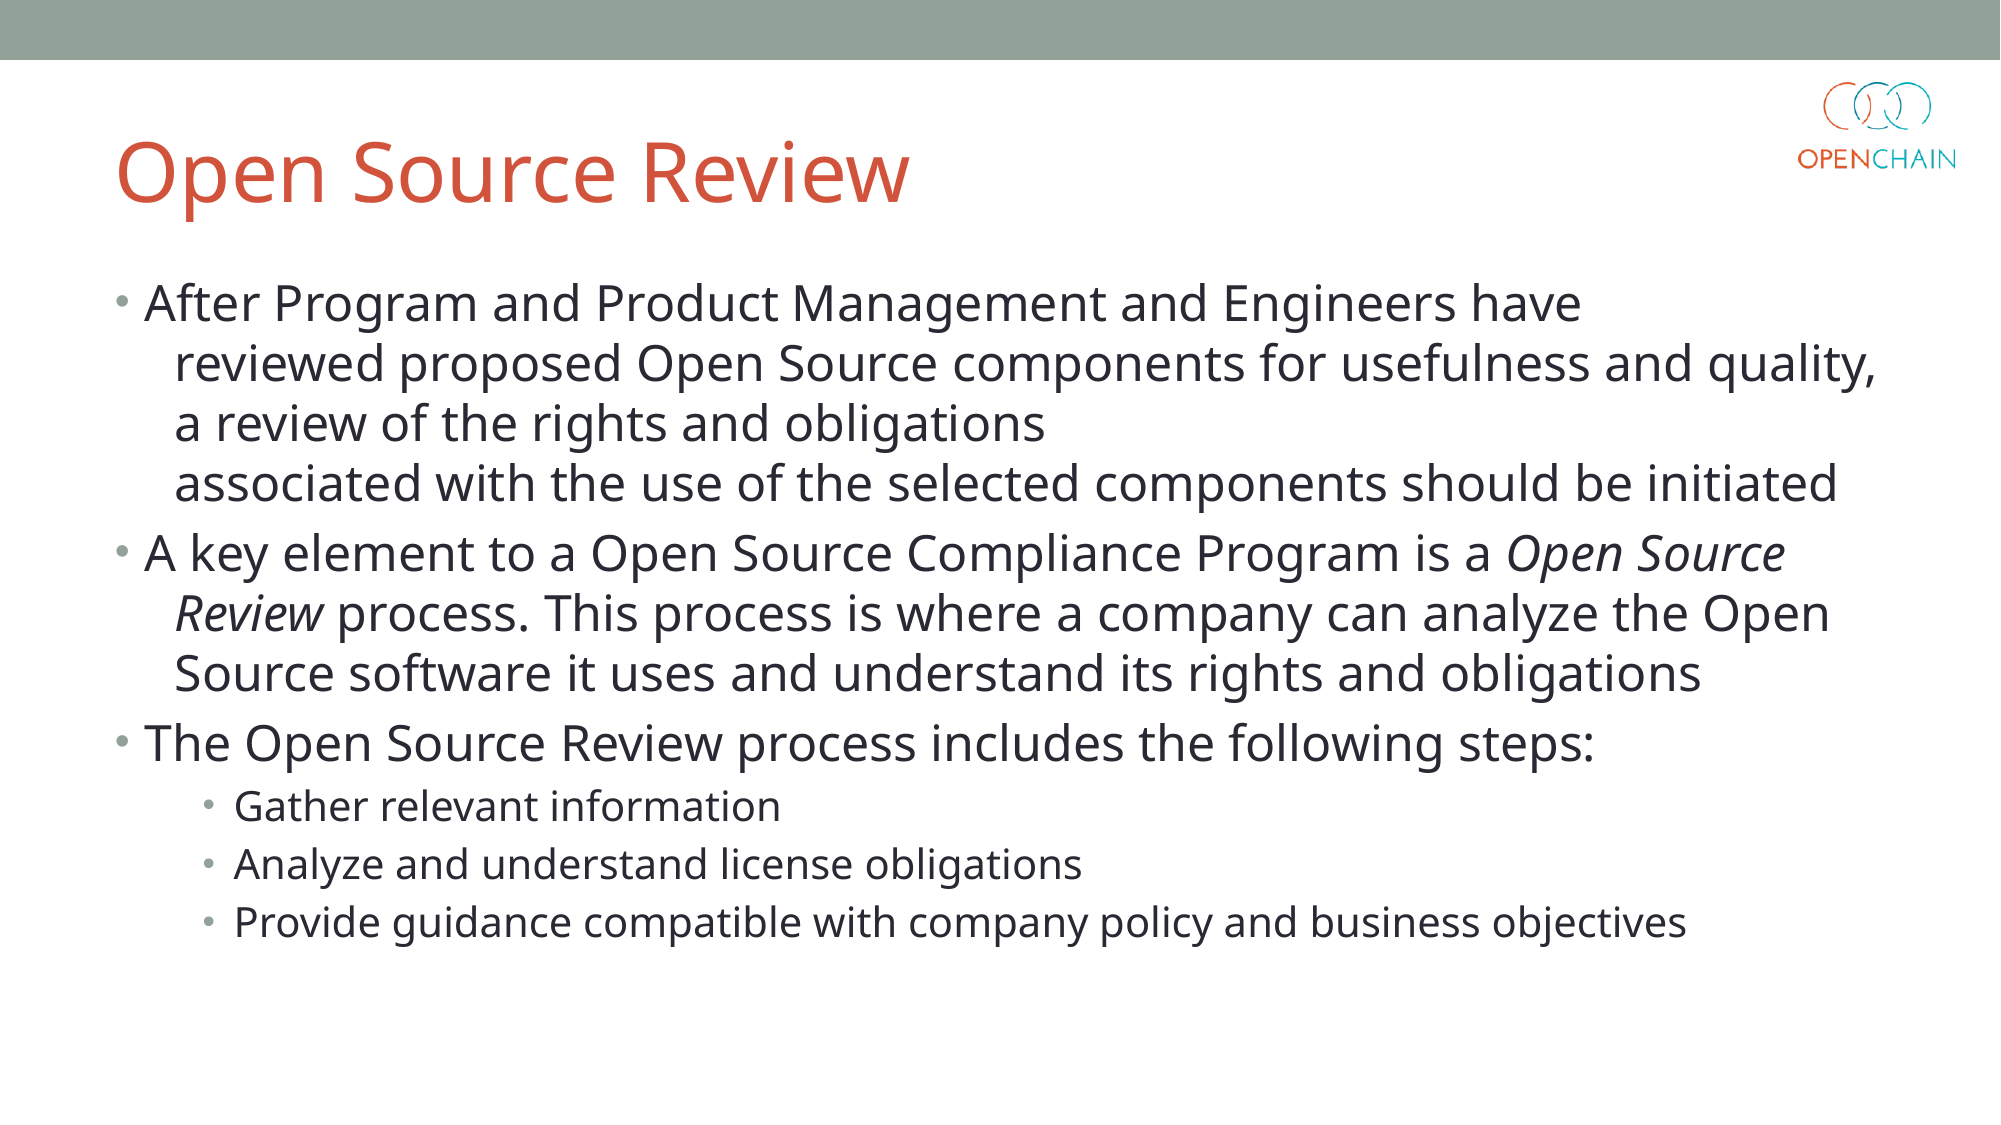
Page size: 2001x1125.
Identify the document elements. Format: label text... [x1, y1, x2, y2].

text_box After Program and Product Management and Engineers have reviewed proposed Open Source components for usefulness and quality, a review of the rights and obligations associated with the use of the selected components should be initiated A key element to a Open Source Compliance Program is a Open Source Review process. This process is where a company can analyze the Open Source software it uses and understand its rights and obligations The Open Source Review process includes the following steps: Gather relevant information Analyze and understand license obligations Provide guidance compatible with company policy and business objectives [100, 264, 1900, 1064]
text_box Open Source Review [100, 88, 1900, 250]
